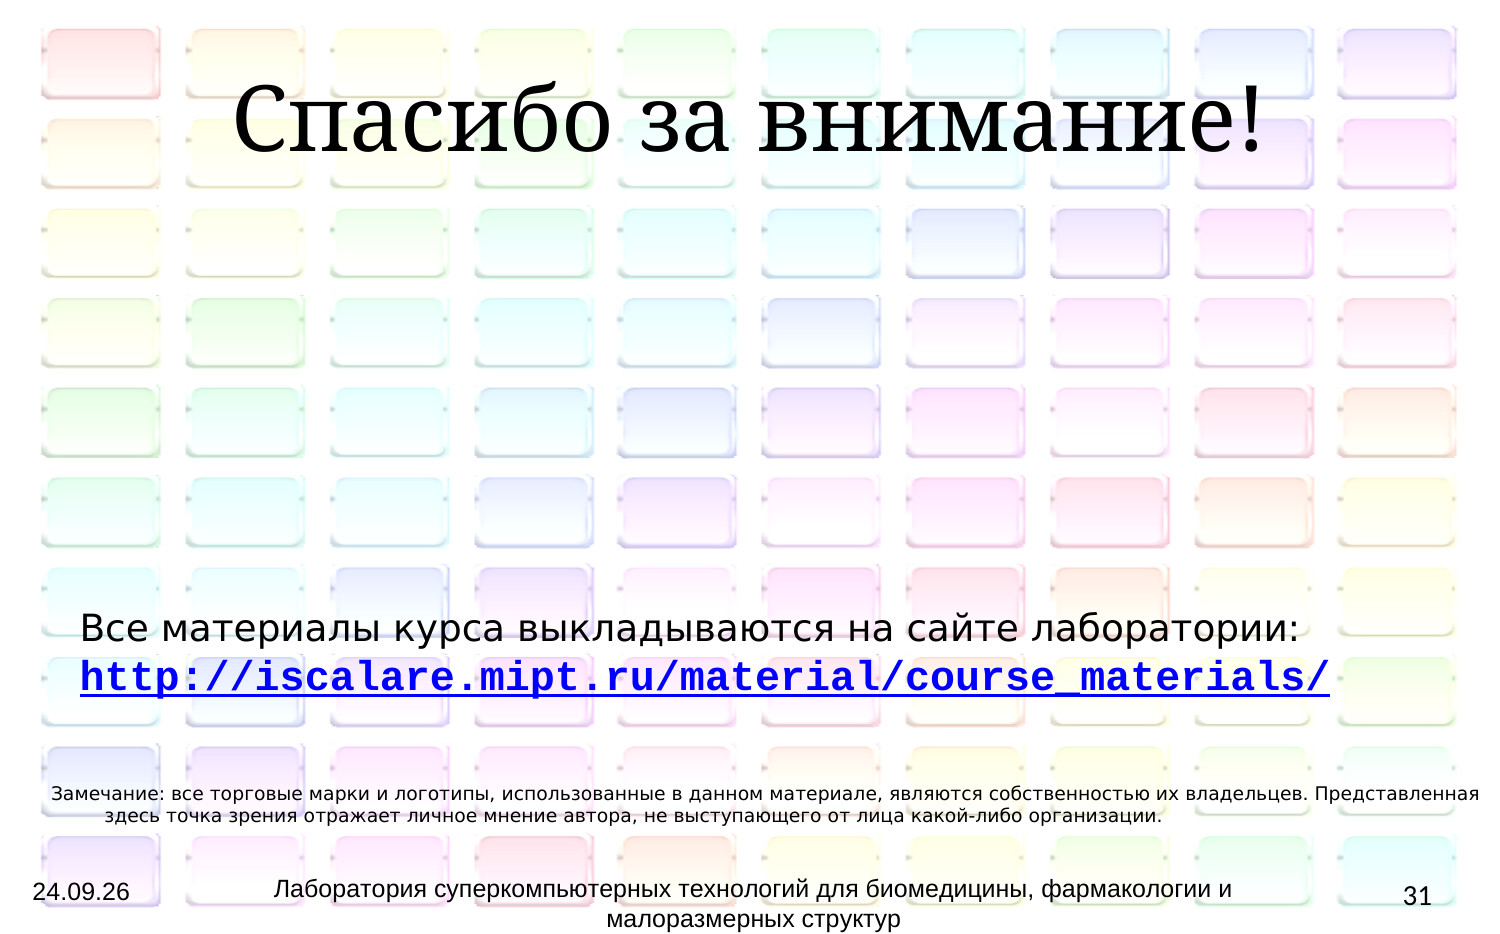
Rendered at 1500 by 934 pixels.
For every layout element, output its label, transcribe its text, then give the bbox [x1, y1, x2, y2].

text_box Все материалы курса выкладываются на сайте лаборатории: http://iscalare.mipt.ru/material/course_materials/ [64, 596, 1365, 707]
title Спасибо за внимание! [75, 37, 1426, 193]
text_box 25.11.12 [17, 868, 184, 918]
text_box Лаборатория суперкомпьютерных технологий для биомедицины, фармакологии и малоразмерных структур [171, 864, 1338, 915]
list Замечание: все торговые марки и логотипы, использованные в данном материале, являются собственностью их владельцев. Представленная здесь точка зрения отражает личное мнение автора, не выступающего от лица какой-либо организации. [18, 773, 1498, 845]
picture [0, 0, 1500, 934]
text_box <number> [1387, 868, 1473, 918]
